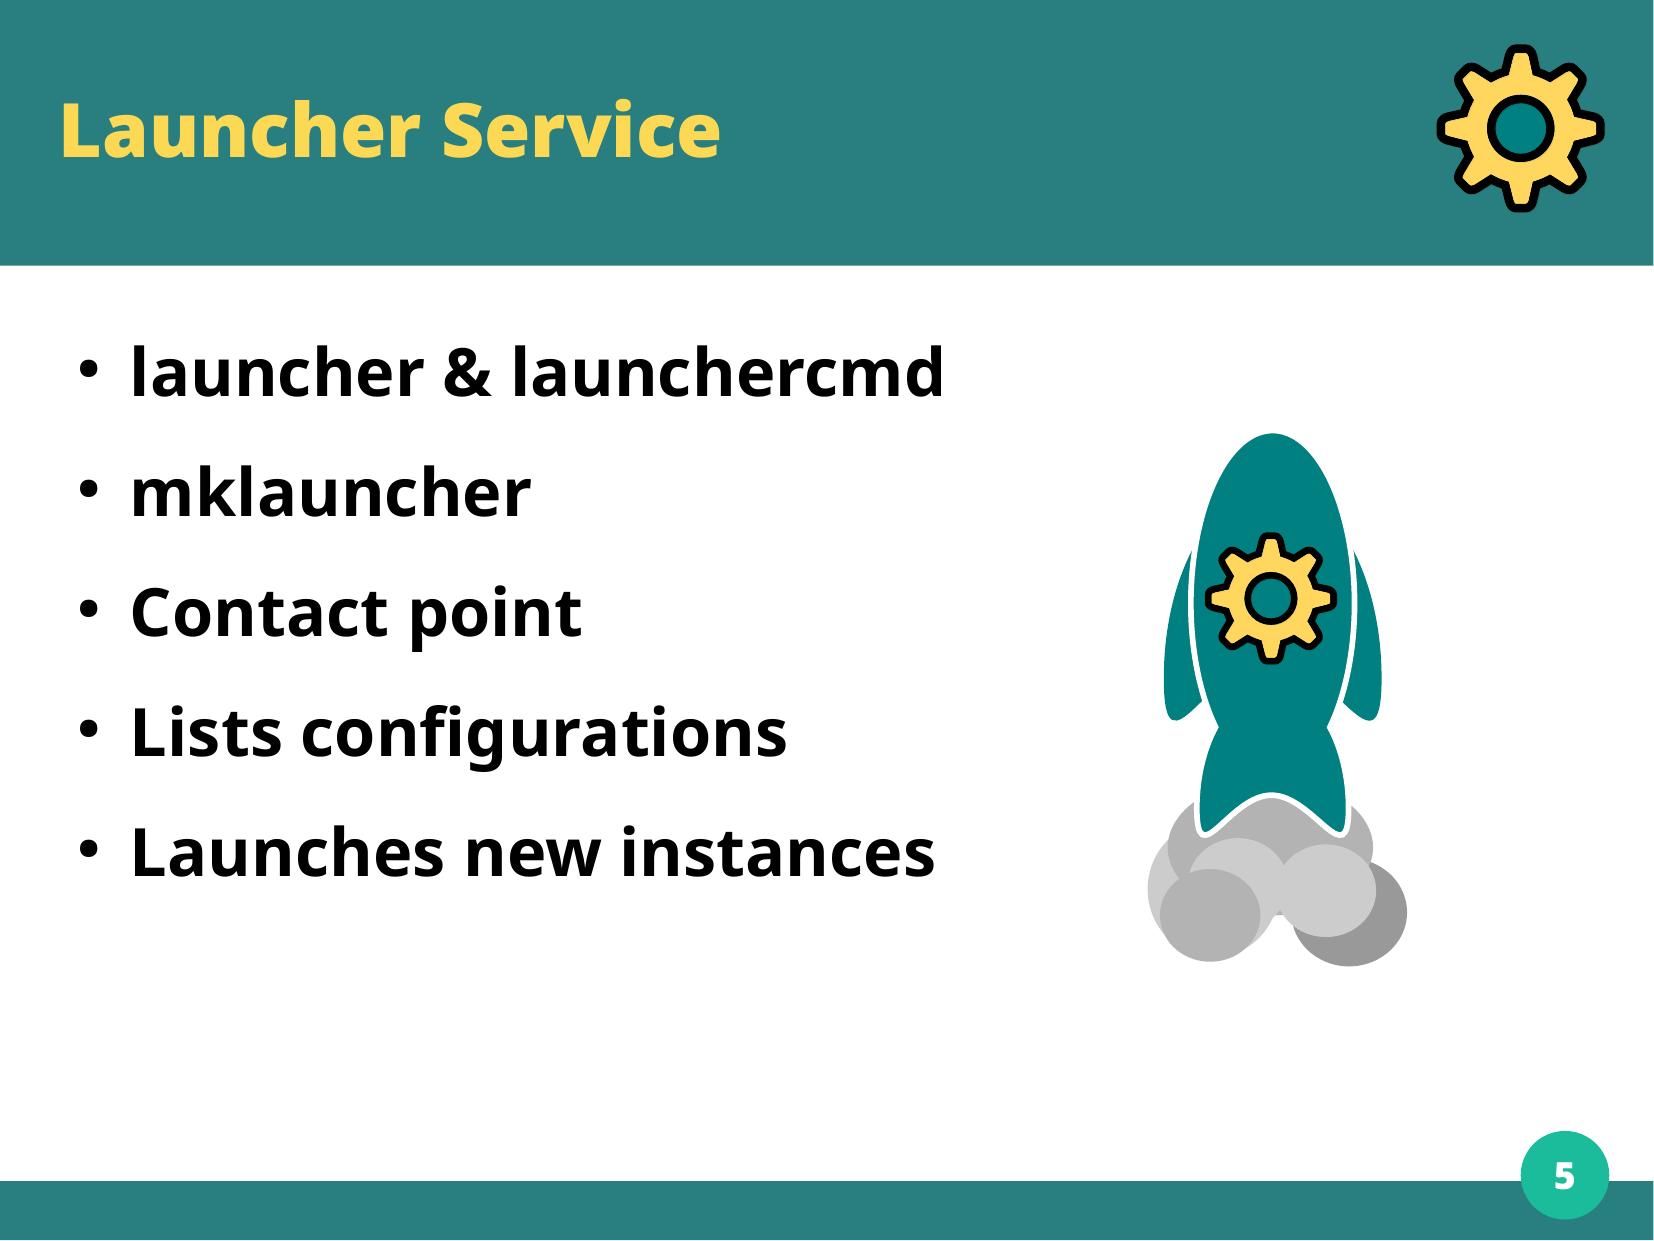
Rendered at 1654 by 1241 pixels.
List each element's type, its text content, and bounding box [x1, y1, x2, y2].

picture [1074, 401, 1495, 995]
title Launcher Service [59, 49, 1595, 207]
list launcher & launchercmd mklauncher Contact point Lists configurations Launches new instances [59, 324, 1595, 1152]
